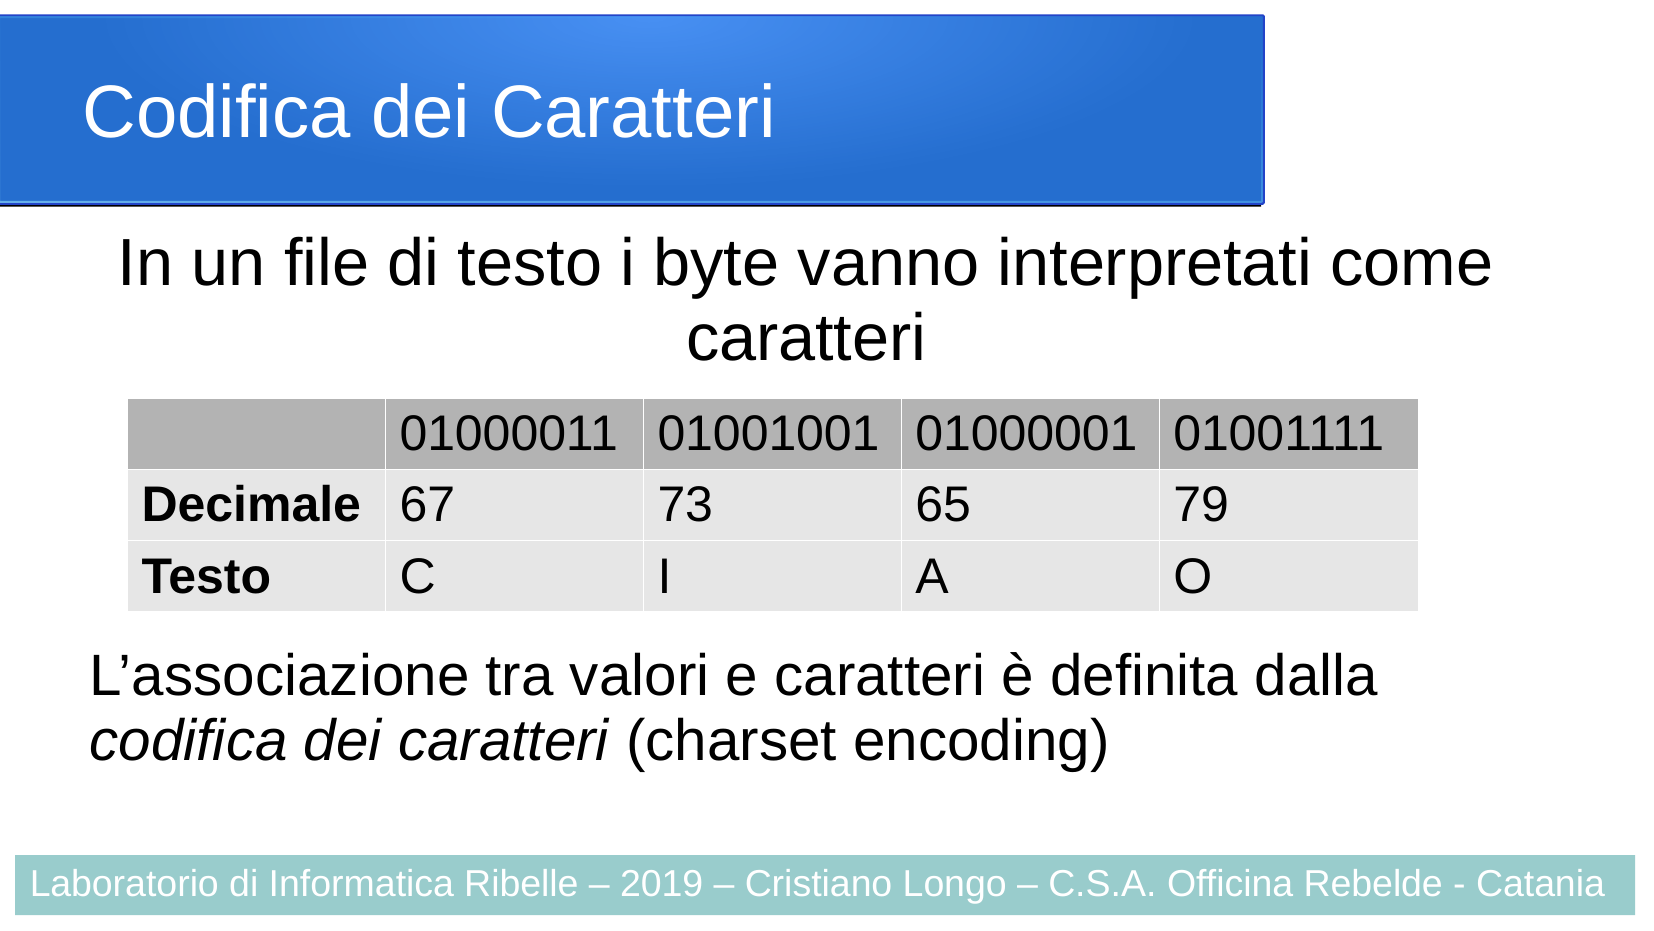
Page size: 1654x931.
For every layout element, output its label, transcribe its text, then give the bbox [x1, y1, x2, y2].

table_cell O [1160, 541, 1418, 611]
table_header [128, 399, 385, 469]
table_header 01001111 [1160, 399, 1418, 469]
table_cell A [902, 541, 1159, 611]
table_cell 73 [644, 470, 901, 540]
text_box L’associazione tra valori e caratteri è definita dalla codifica dei caratteri (charset encoding) [75, 635, 1561, 781]
table_cell Decimale [128, 470, 385, 540]
table_header 01000011 [386, 399, 643, 469]
table_cell 79 [1160, 470, 1418, 540]
title Codifica dei Caratteri [82, 35, 1235, 189]
table_cell I [644, 541, 901, 611]
subtitle In un file di testo i byte vanno interpretati come caratteri [82, 224, 1531, 376]
table_cell C [386, 541, 643, 611]
table_header 01001001 [644, 399, 901, 469]
table_cell 65 [902, 470, 1159, 540]
table_cell 67 [386, 470, 643, 540]
text_box Laboratorio di Informatica Ribelle – 2019 – Cristiano Longo – C.S.A. Officina Rebelde - Catania [15, 855, 1636, 916]
table_header 01000001 [902, 399, 1159, 469]
table_cell Testo [128, 541, 385, 611]
